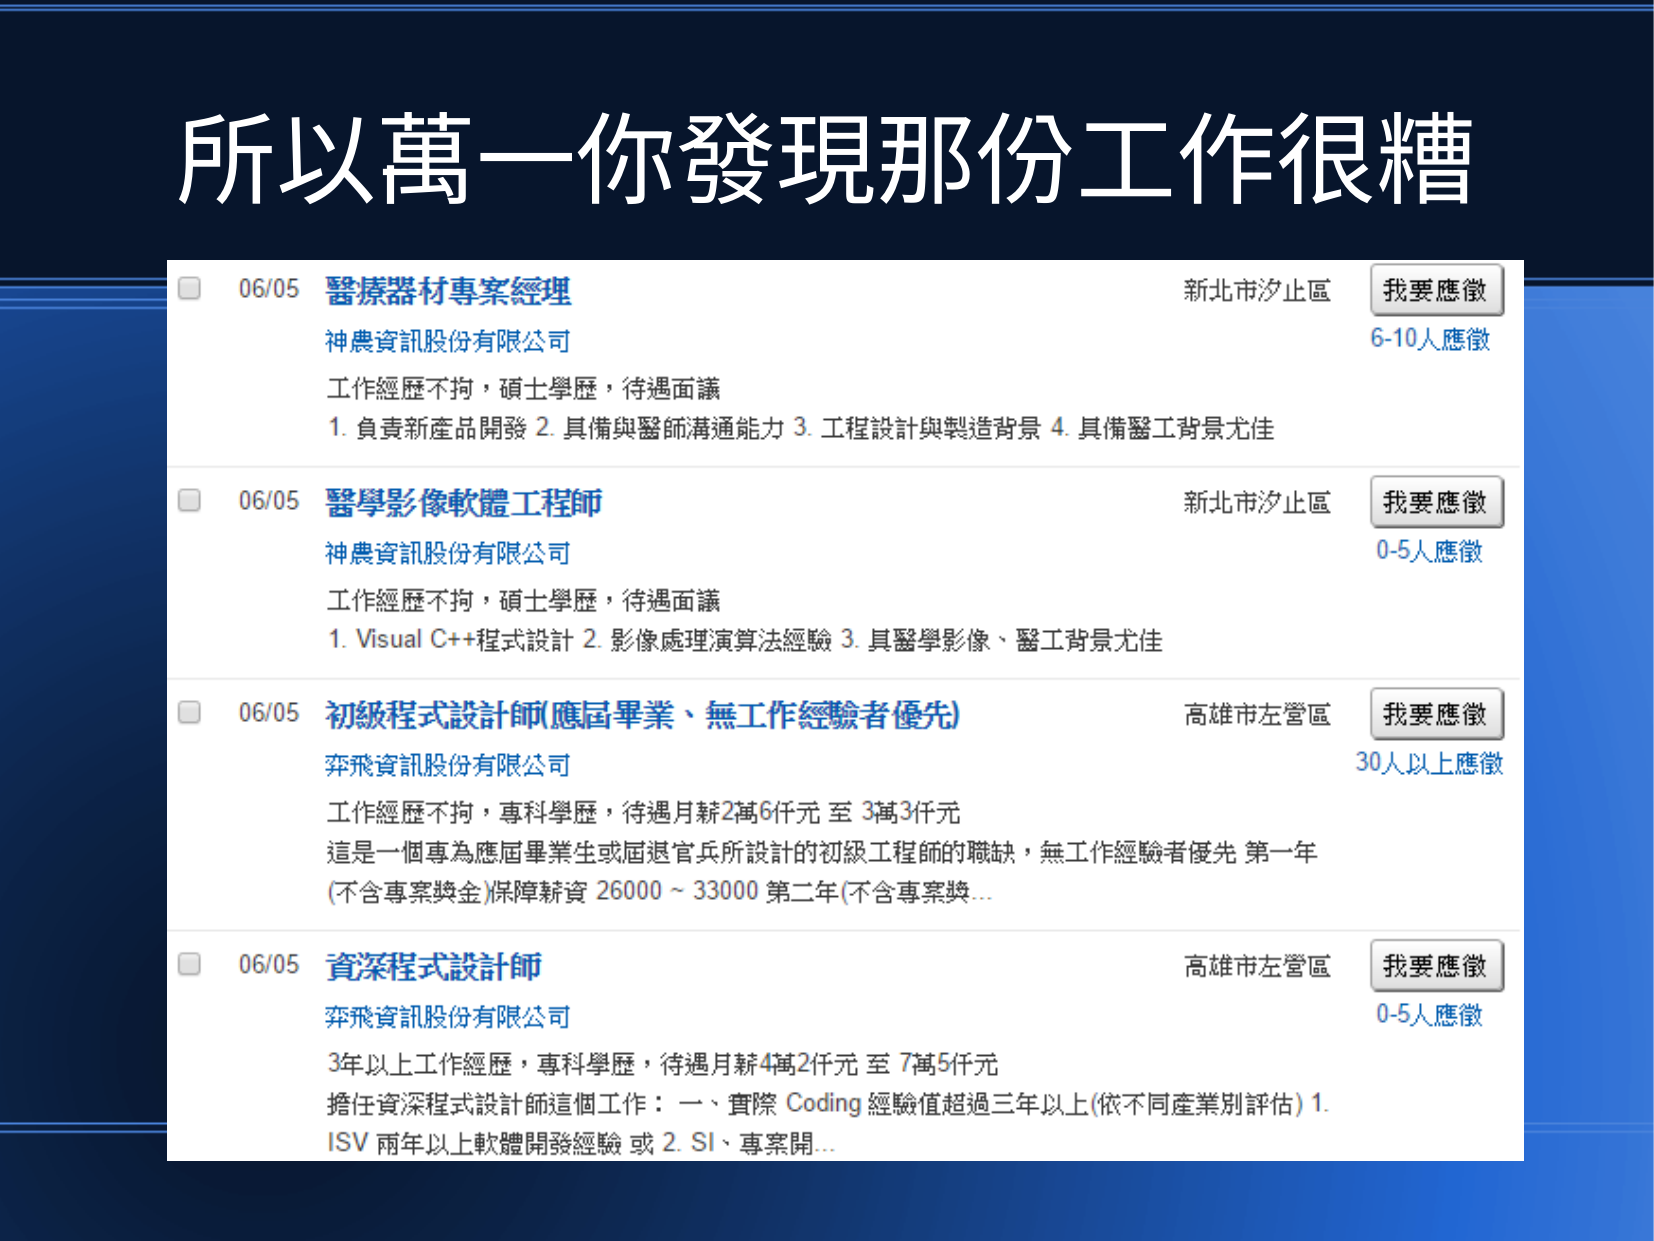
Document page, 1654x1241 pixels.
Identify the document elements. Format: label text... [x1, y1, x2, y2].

picture [0, 0, 1654, 1241]
title 所以萬一你發現那份工作很糟 [82, 49, 1571, 257]
